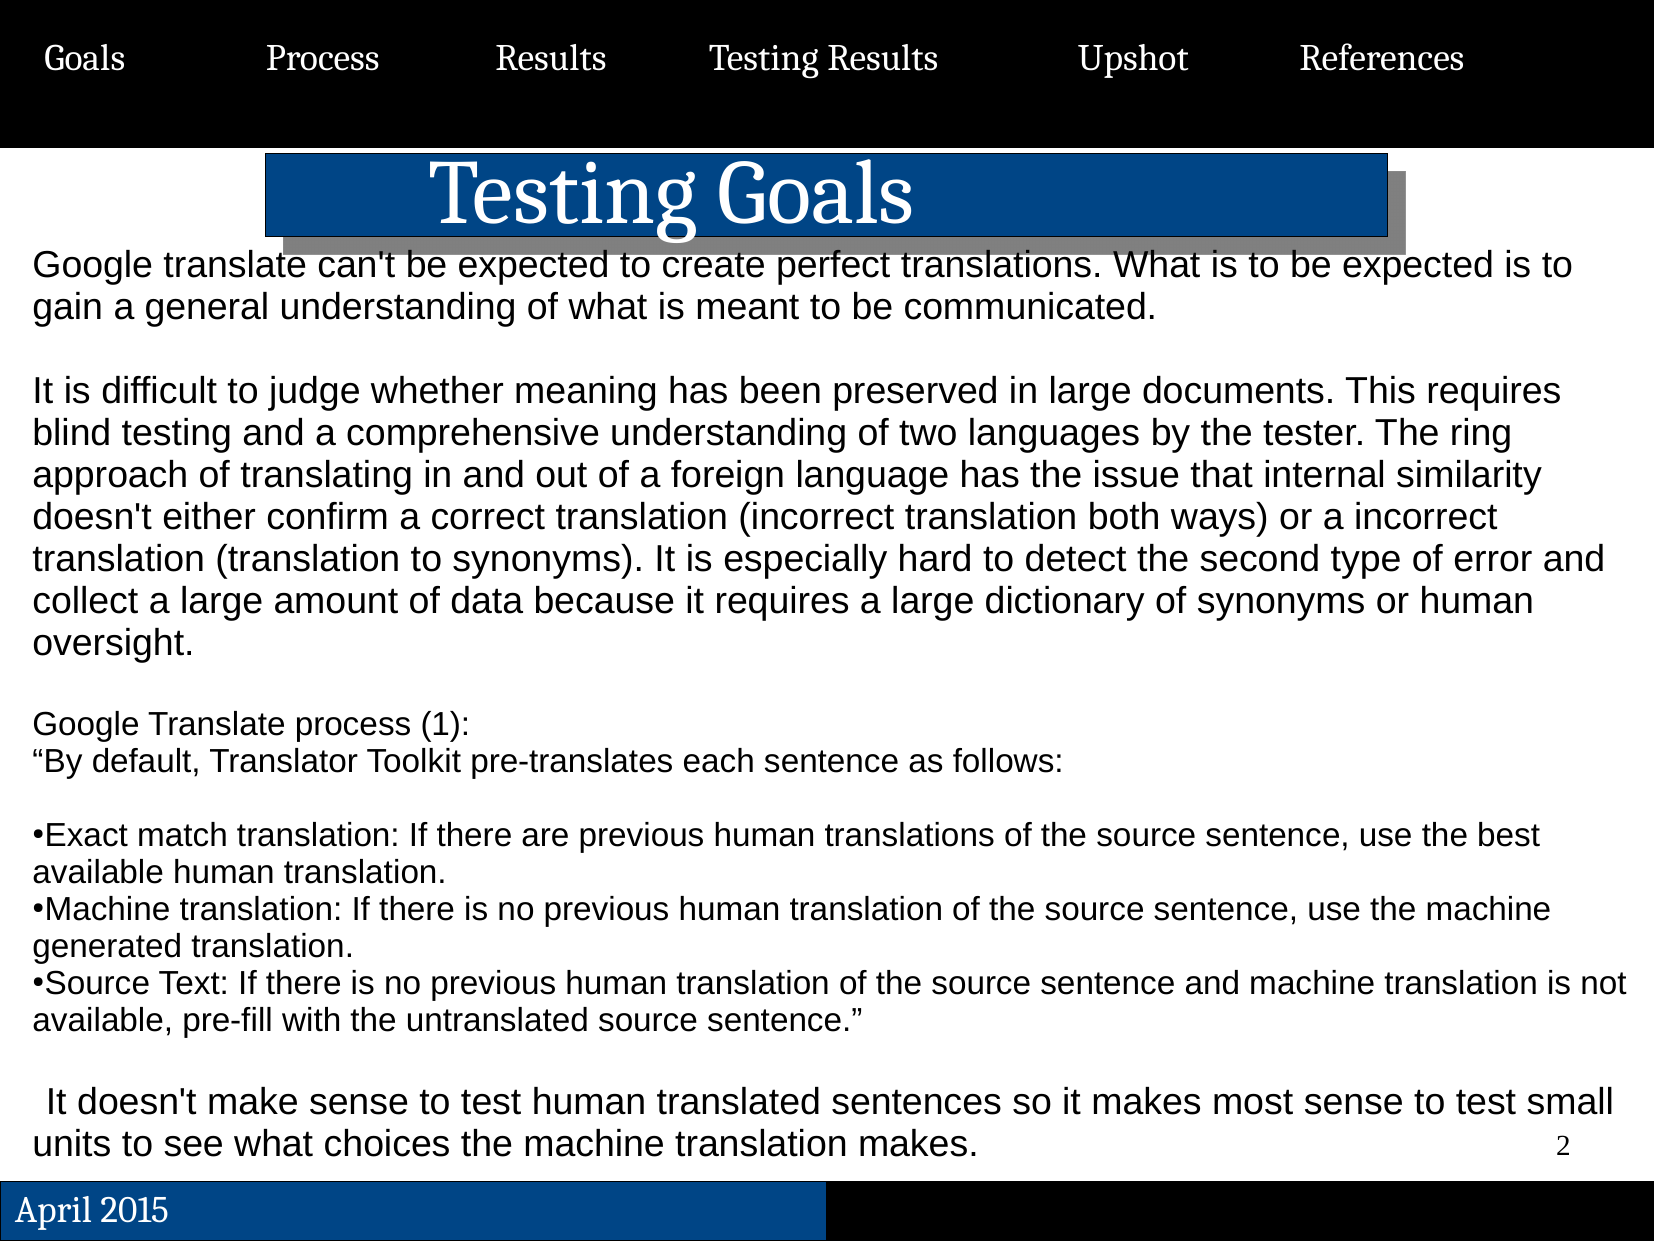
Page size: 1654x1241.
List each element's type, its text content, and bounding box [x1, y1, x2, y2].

text_box [265, 153, 413, 236]
text_box [1227, 153, 1388, 236]
text_box Google translate can't be expected to create perfect translations. What is to be expected is to gain a general understanding of what is meant to be communicated. It is difficult to judge whether meaning has been preserved in large documents. This requires blind testing and a comprehensive understanding of two languages by the tester. The ring approach of translating in and out of a foreign language has the issue that internal similarity doesn't either confirm a correct translation (incorrect translation both ways) or a incorrect translation (translation to synonyms). It is especially hard to detect the second type of error and collect a large amount of data because it requires a large dictionary of synonyms or human oversight. Google Translate process (1): “By default, Translator Toolkit pre-translates each sentence as follows: Exact match translation: If there are previous human translations of the source sentence, use the best available human translation. Machine translation: If there is no previous human translation of the source sentence, use the machine generated translation. Source Text: If there is no previous human translation of the source sentence and machine translation is not available, pre-fill with the untranslated source sentence.” It doesn't make sense to test human translated sentences so it makes most sense to test small units to see what choices the machine translation makes. [17, 236, 1654, 1241]
text_box Goals Process Results Testing Results Upshot References [29, 29, 1649, 89]
text_box April 2015 [0, 1181, 240, 1240]
text_box [0, 0, 1654, 148]
text_box Testing Goals [413, 148, 1227, 236]
